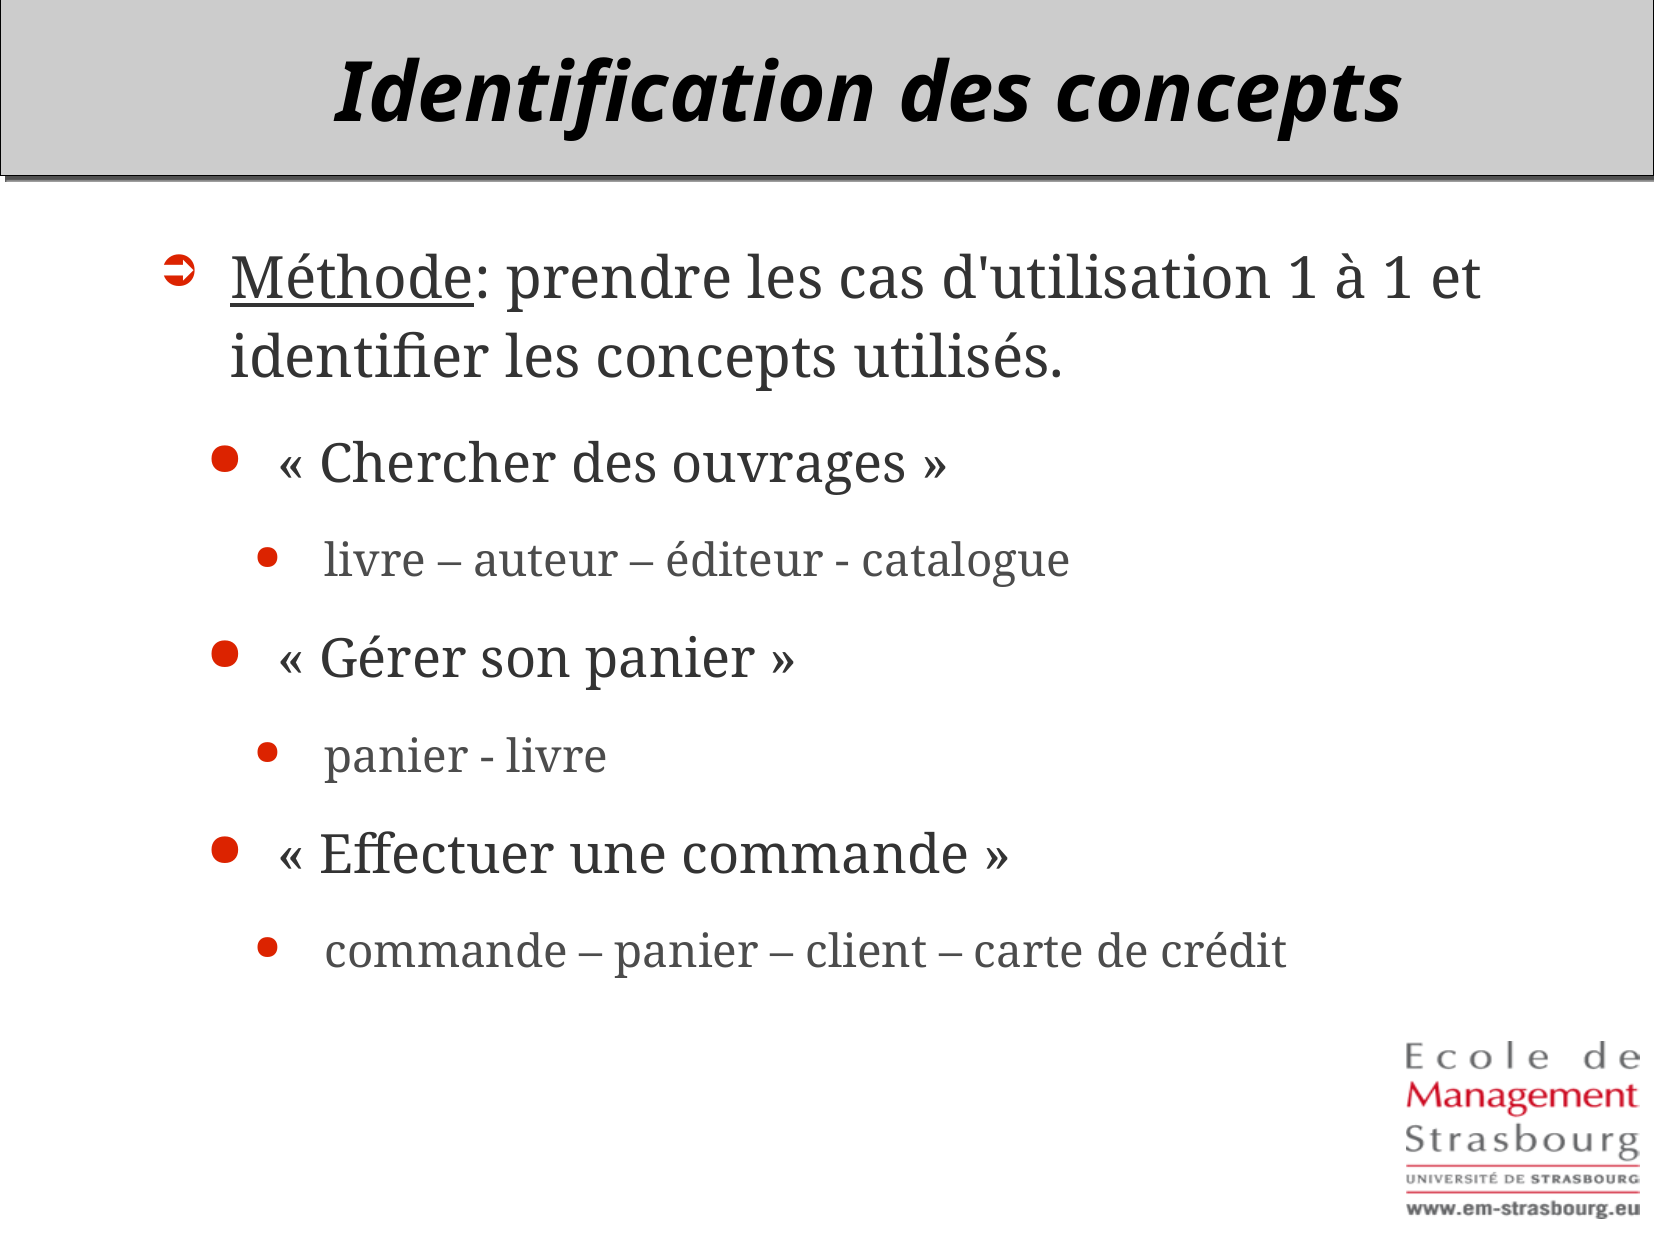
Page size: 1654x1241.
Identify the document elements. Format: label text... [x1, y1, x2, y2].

picture [1406, 1041, 1640, 1219]
title Identification des concepts [164, 0, 1577, 178]
list Méthode: prendre les cas d'utilisation 1 à 1 et identifier les concepts utilisés. « Chercher des ouvrages » livre – auteur – éditeur - catalogue « Gérer son panier » panier - livre « Effectuer une commande » commande – panier – client – carte de crédit [147, 236, 1570, 1147]
